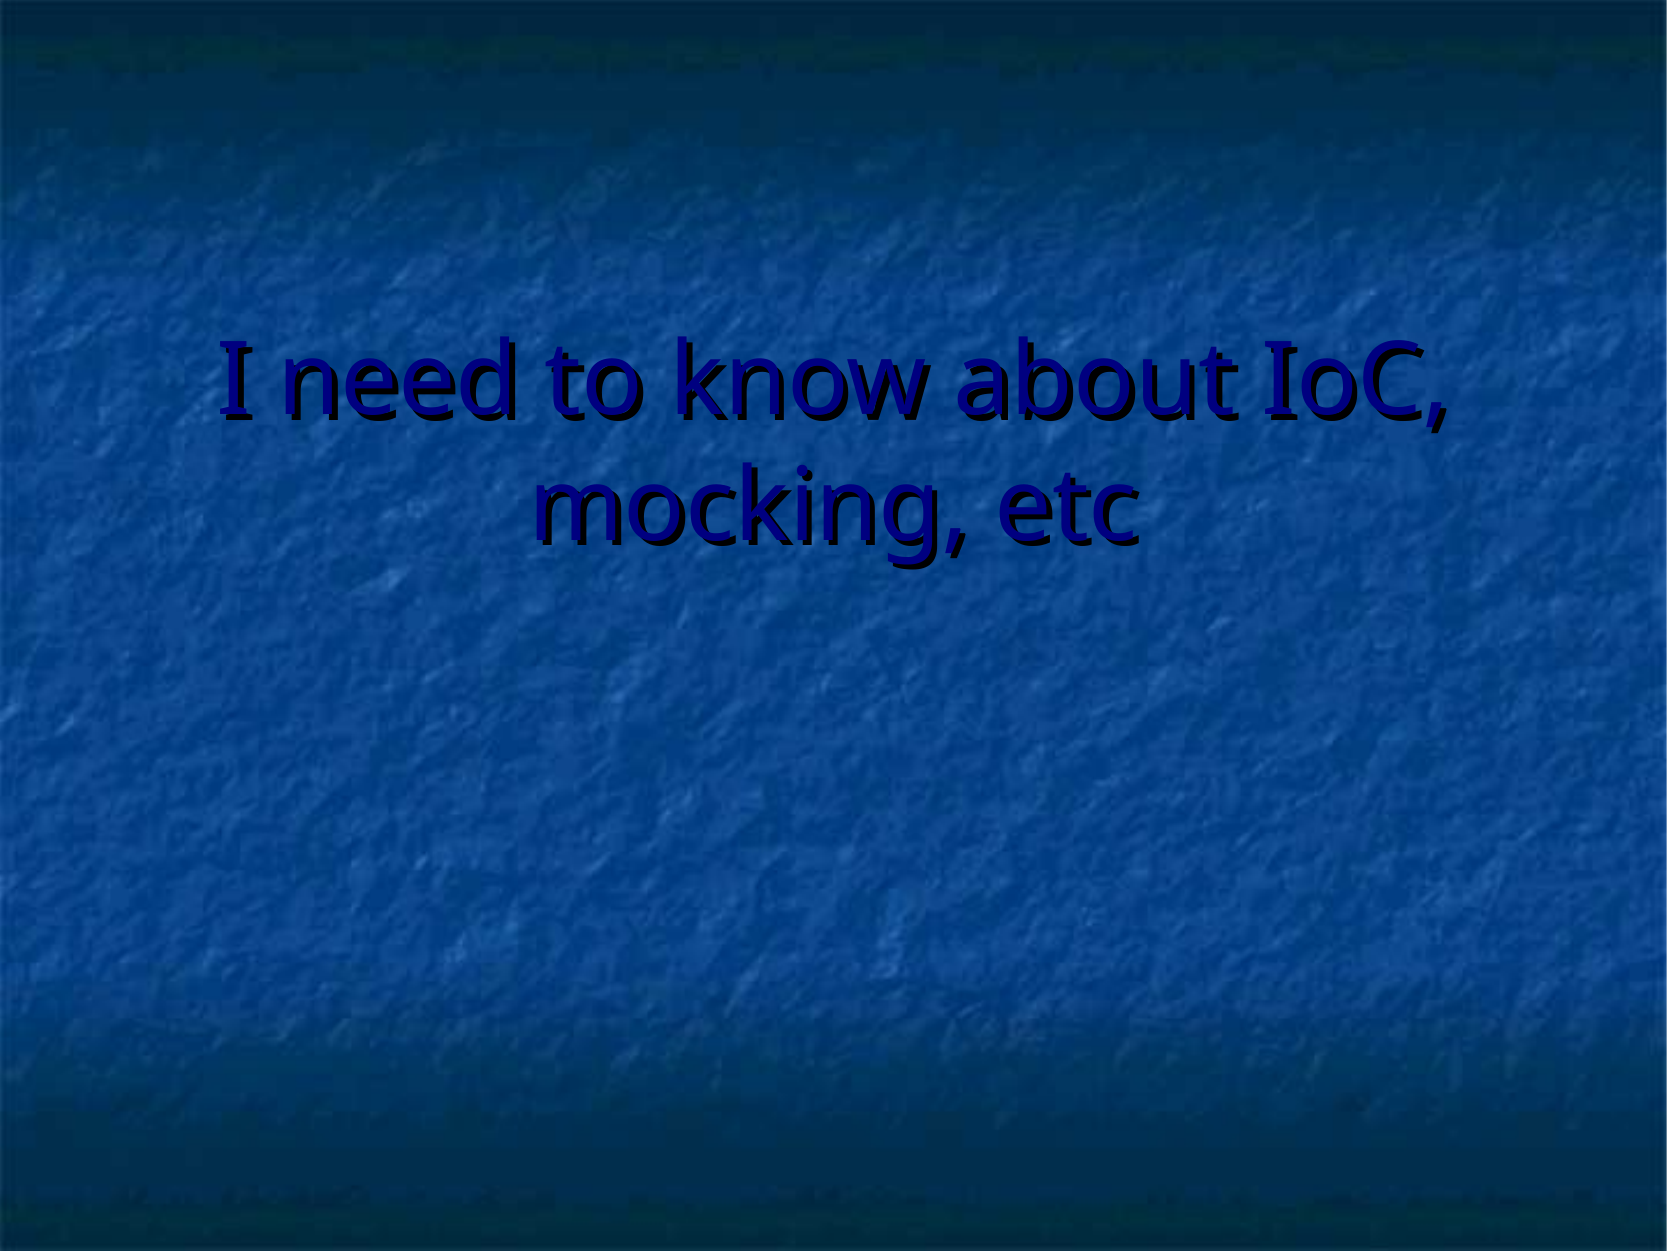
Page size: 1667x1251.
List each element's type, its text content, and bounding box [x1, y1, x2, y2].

title I need to know about IoC, mocking, etc [125, 305, 1542, 640]
picture [0, 0, 1667, 1251]
